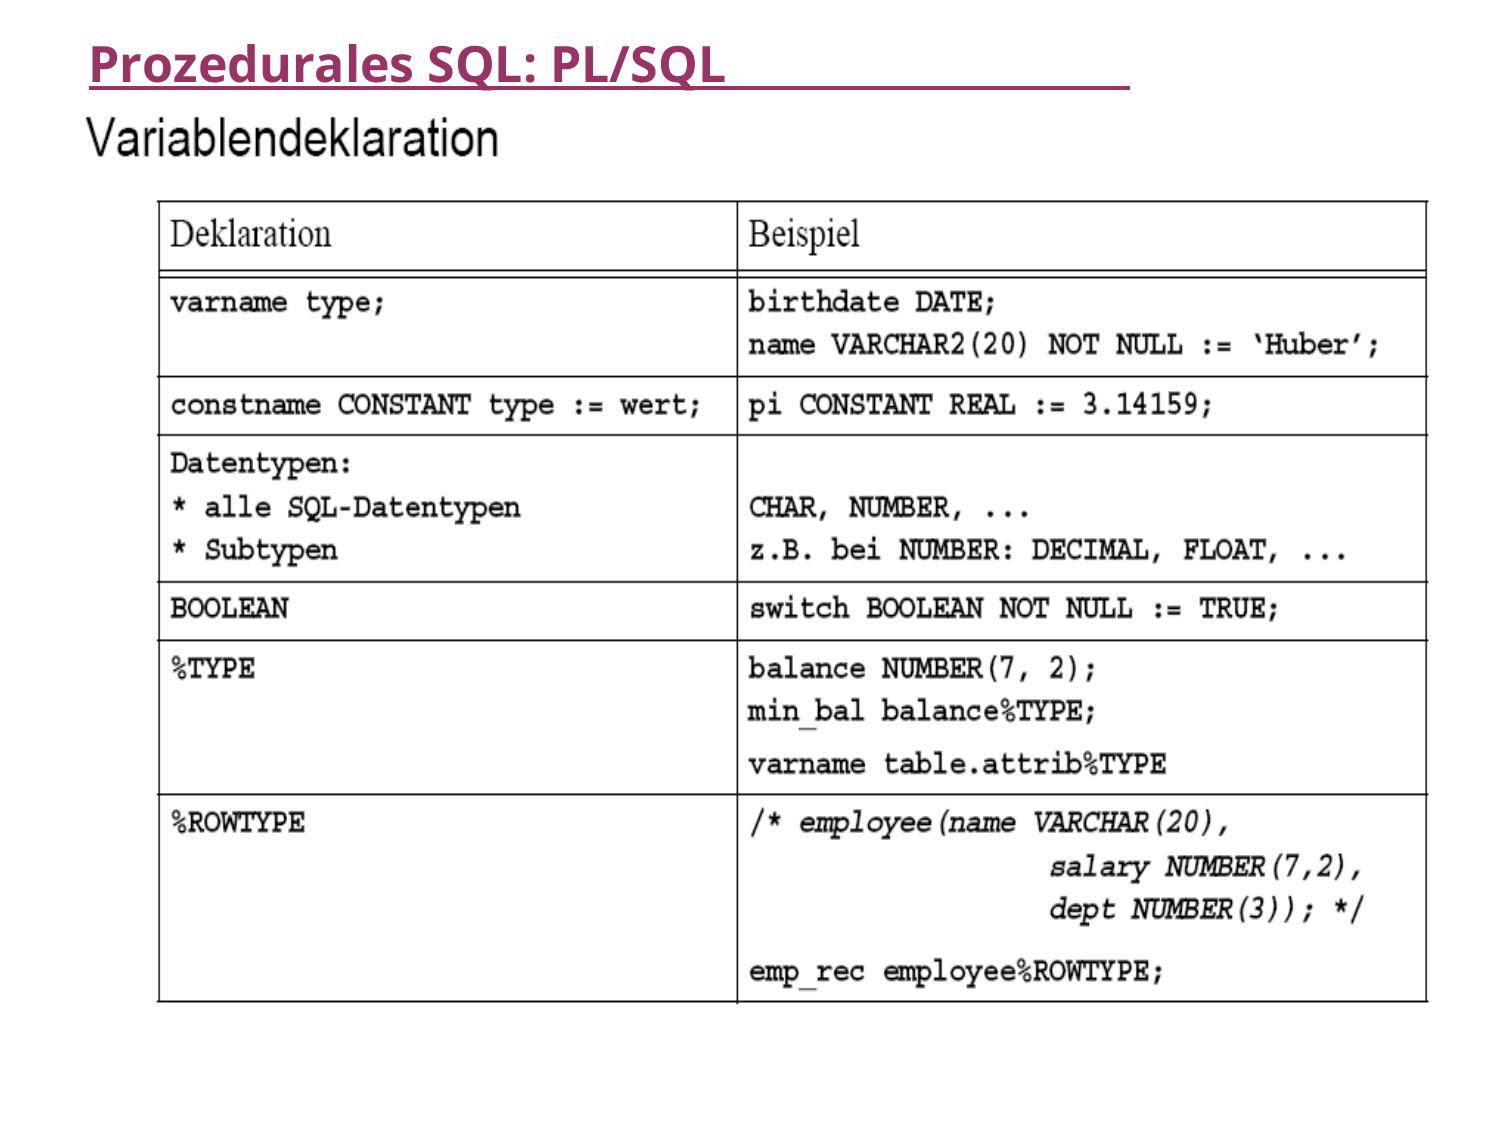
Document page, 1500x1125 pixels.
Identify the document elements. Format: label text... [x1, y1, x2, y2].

title Prozedurales SQL: PL/SQL [88, 7, 1364, 107]
picture [79, 107, 1436, 1024]
